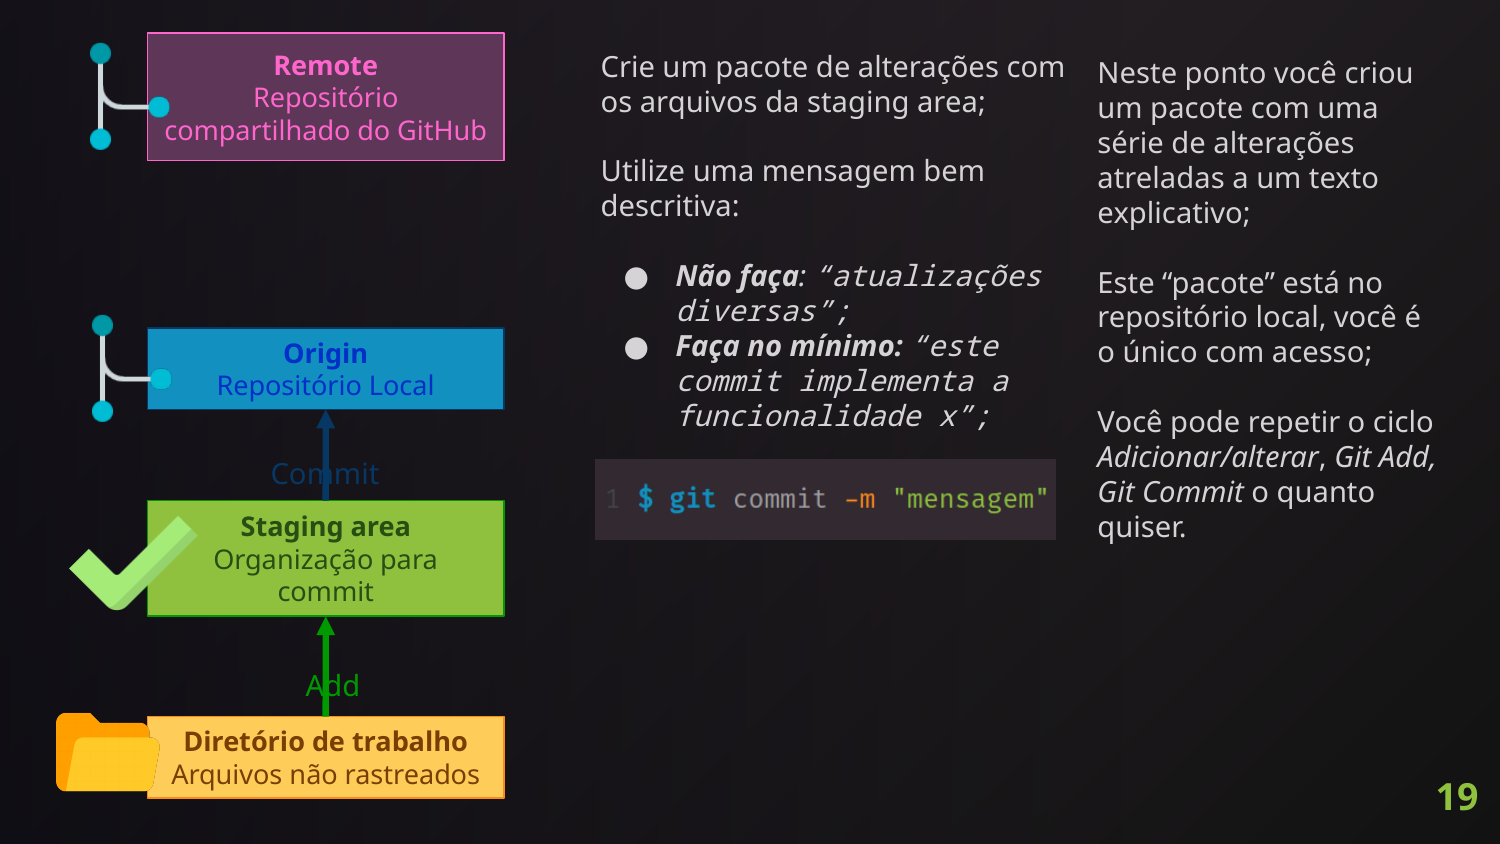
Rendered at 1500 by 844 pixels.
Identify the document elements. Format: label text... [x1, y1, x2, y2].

text_box Add [274, 644, 392, 726]
text_box Remote Repositório compartilhado do GitHub [194, 32, 504, 161]
text_box Commit [244, 432, 406, 514]
text_box Diretório de trabalho Arquivos não rastreados [164, 716, 504, 798]
text_box Neste ponto você criou um pacote com uma série de alterações atreladas a um texto explicativo; Este “pacote” está no repositório local, você é o único com acesso; Você pode repetir o ciclo Adicionar/alterar, Git Add, Git Commit o quanto quiser. [1082, 39, 1461, 540]
slide_number <number> [1407, 752, 1494, 844]
picture [68, 304, 196, 433]
text_box Staging area Organização para commit [198, 500, 504, 617]
picture [46, 693, 164, 811]
picture [69, 499, 198, 627]
picture [66, 32, 194, 161]
text_box Origin Repositório Local [196, 328, 504, 410]
picture [595, 480, 1056, 540]
text_box Crie um pacote de alterações com os arquivos da staging area; Utilize uma mensagem bem descritiva: Não faça: “atualizações diversas”; Faça no mínimo: “este commit implementa a funcionalidade x”; [585, 32, 1083, 480]
